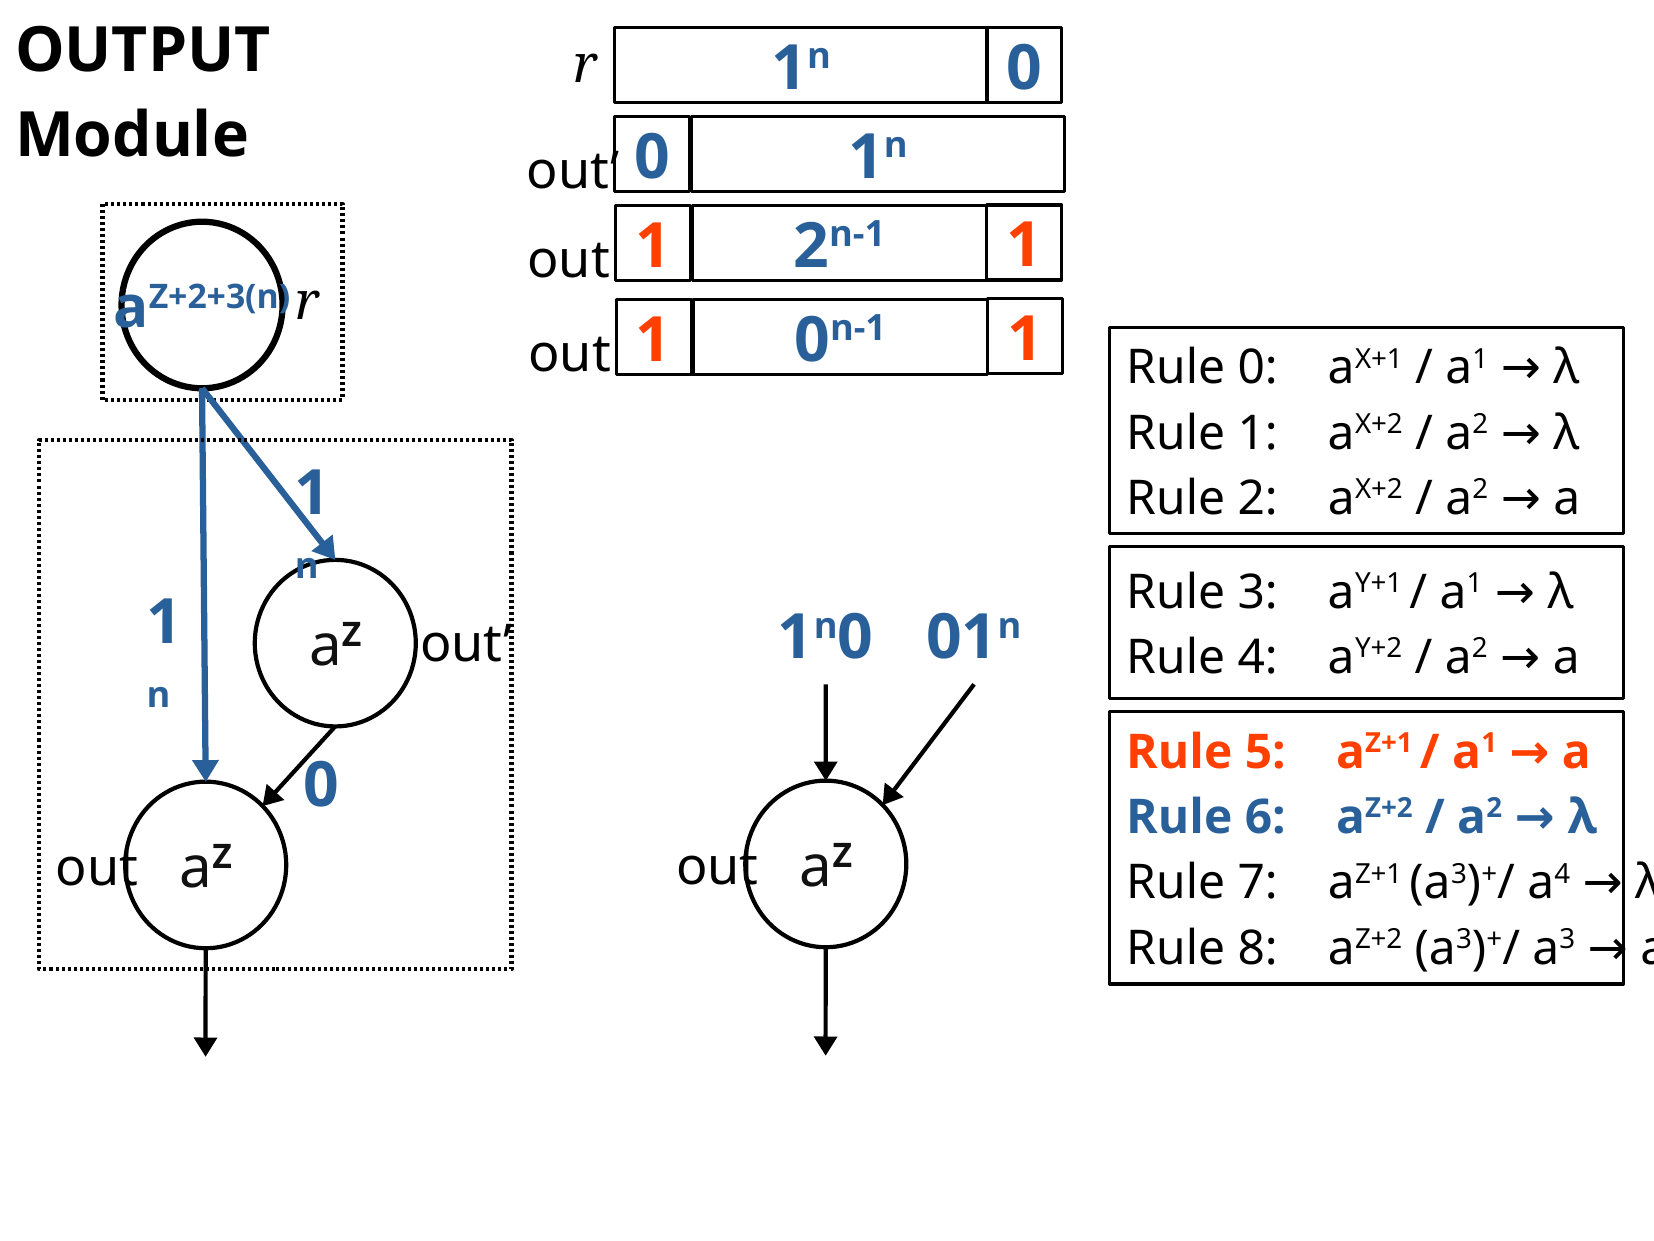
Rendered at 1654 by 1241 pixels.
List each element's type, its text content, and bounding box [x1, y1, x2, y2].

text_box 0 [988, 27, 1062, 103]
text_box 2n-1 [692, 205, 986, 281]
text_box 1n [691, 116, 1065, 192]
text_box 0n-1 [692, 299, 988, 375]
text_box 1n [635, 27, 988, 103]
text_box 0 [288, 732, 376, 837]
text_box out’ [511, 125, 618, 209]
text_box r [559, 19, 635, 106]
text_box OUTPUT Module [0, 0, 451, 95]
text_box Rule 0: aX+1 / a1 → λ Rule 1: aX+2 / a2 → λ Rule 2: aX+2 / a2 → a [1109, 327, 1624, 534]
text_box out [41, 822, 138, 906]
text_box 1n [131, 569, 219, 674]
text_box aZ+2+3(n) [122, 221, 280, 389]
text_box 1 [986, 205, 1062, 281]
text_box 01n [911, 584, 1037, 682]
text_box Rule 5: aZ+1 / a1 → a Rule 6: aZ+2 / a2 → λ Rule 7: aZ+1 (a3)+/ a4 → λ Rule 8: aZ+2 (a3)+/ a3 → a [1109, 711, 1624, 984]
text_box out [512, 215, 609, 299]
text_box aZ [254, 559, 407, 727]
text_box out’ [405, 598, 512, 682]
text_box 1 [987, 298, 1063, 374]
text_box out [661, 821, 758, 905]
text_box Rule 3: aY+1 / a1 → λ Rule 4: aY+2 / a2 → a [1109, 546, 1624, 699]
text_box aZ [135, 781, 287, 949]
text_box out [513, 308, 610, 393]
text_box 1 [616, 299, 692, 375]
text_box 0 [614, 116, 690, 192]
text_box 1n0 [763, 584, 889, 682]
text_box r [280, 256, 328, 342]
text_box 1 [615, 205, 691, 281]
text_box 1n [280, 439, 367, 544]
text_box aZ [755, 780, 907, 948]
